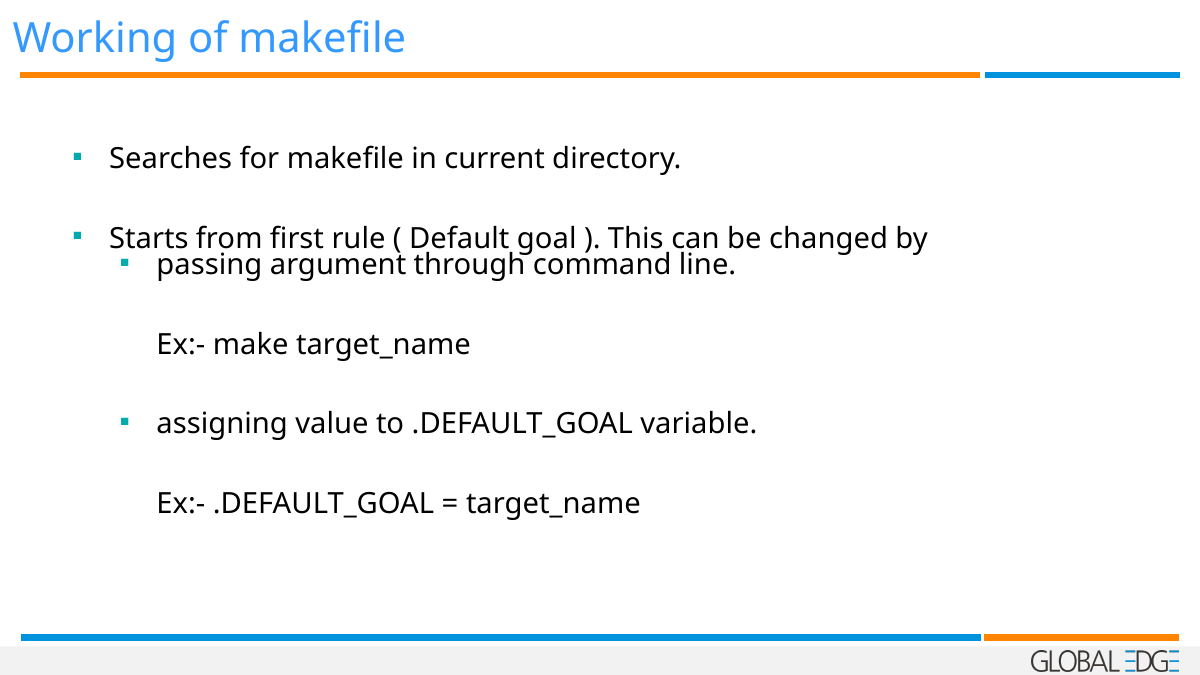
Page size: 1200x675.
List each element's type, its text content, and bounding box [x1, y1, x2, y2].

title Working of makefile [12, 9, 1088, 63]
picture [1031, 650, 1179, 672]
text_box passing argument through command line. Ex:- make target_name assigning value to .DEFAULT_GOAL variable. Ex:- .DEFAULT_GOAL = target_name [106, 236, 1004, 491]
text_box [47, 106, 1146, 177]
text_box Searches for makefile in current directory. Starts from first rule ( Default goal ). This can be changed by [59, 129, 1087, 615]
